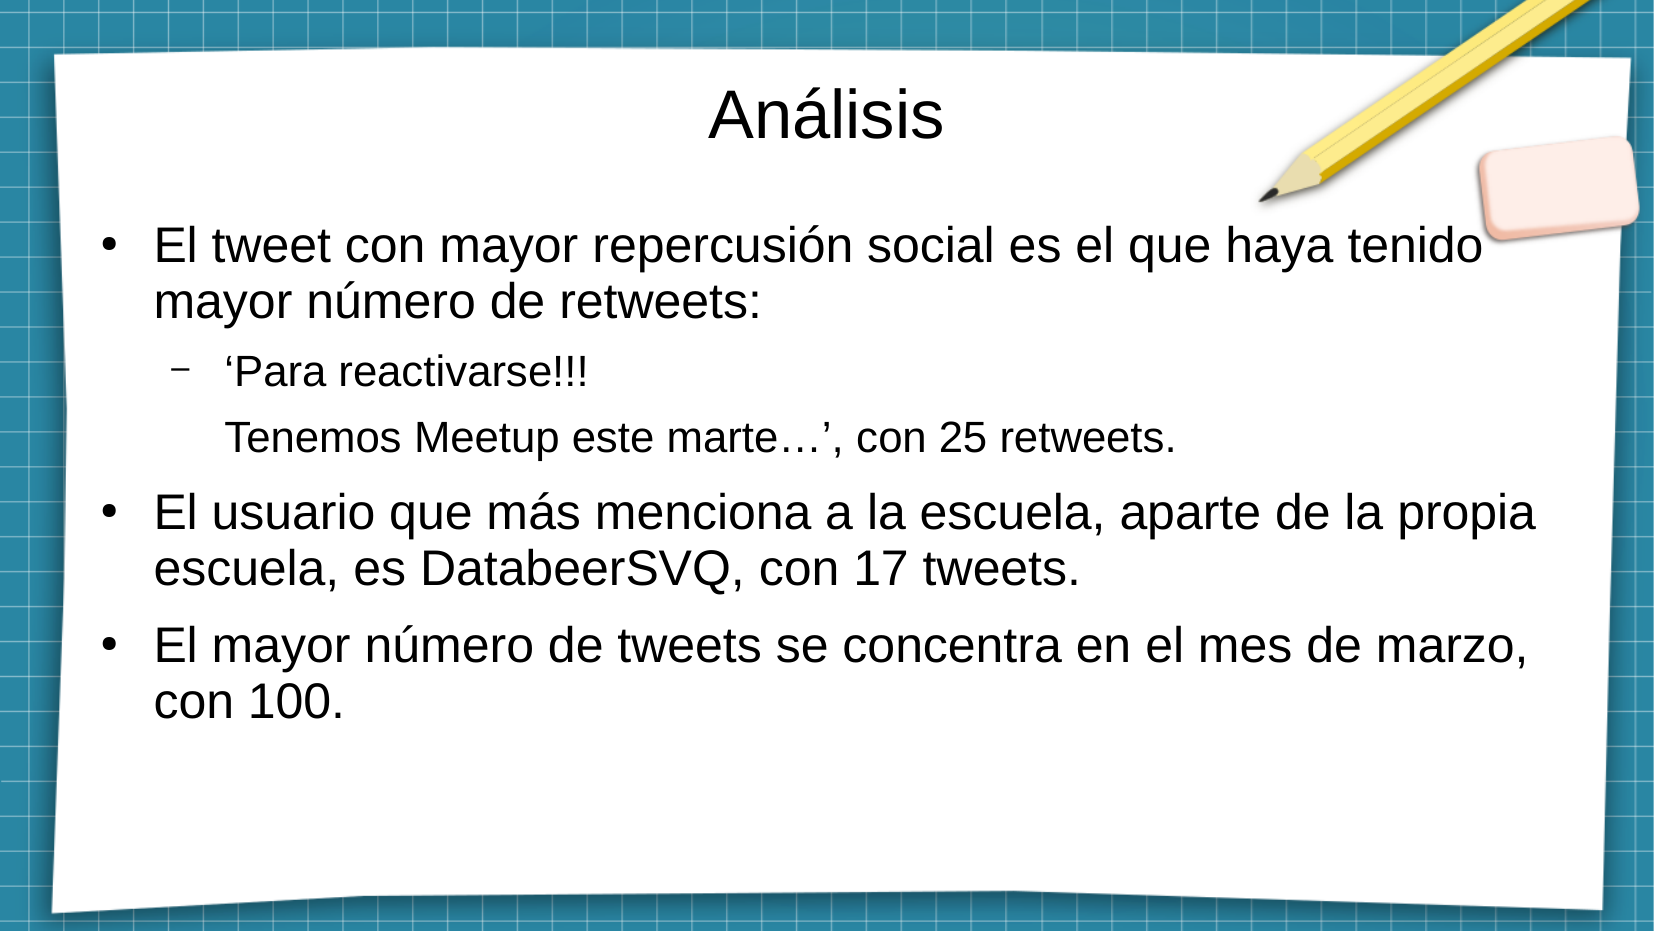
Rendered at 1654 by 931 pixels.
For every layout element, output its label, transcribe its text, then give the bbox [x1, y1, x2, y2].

picture [0, 0, 1654, 931]
list El tweet con mayor repercusión social es el que haya tenido mayor número de retweets: ‘Para reactivarse!!! Tenemos Meetup este marte…’, con 25 retweets. El usuario que más menciona a la escuela, aparte de la propia escuela, es DatabeerSVQ, con 17 tweets. El mayor número de tweets se concentra en el mes de marzo, con 100. [82, 217, 1571, 758]
title Análisis [82, 37, 1571, 193]
